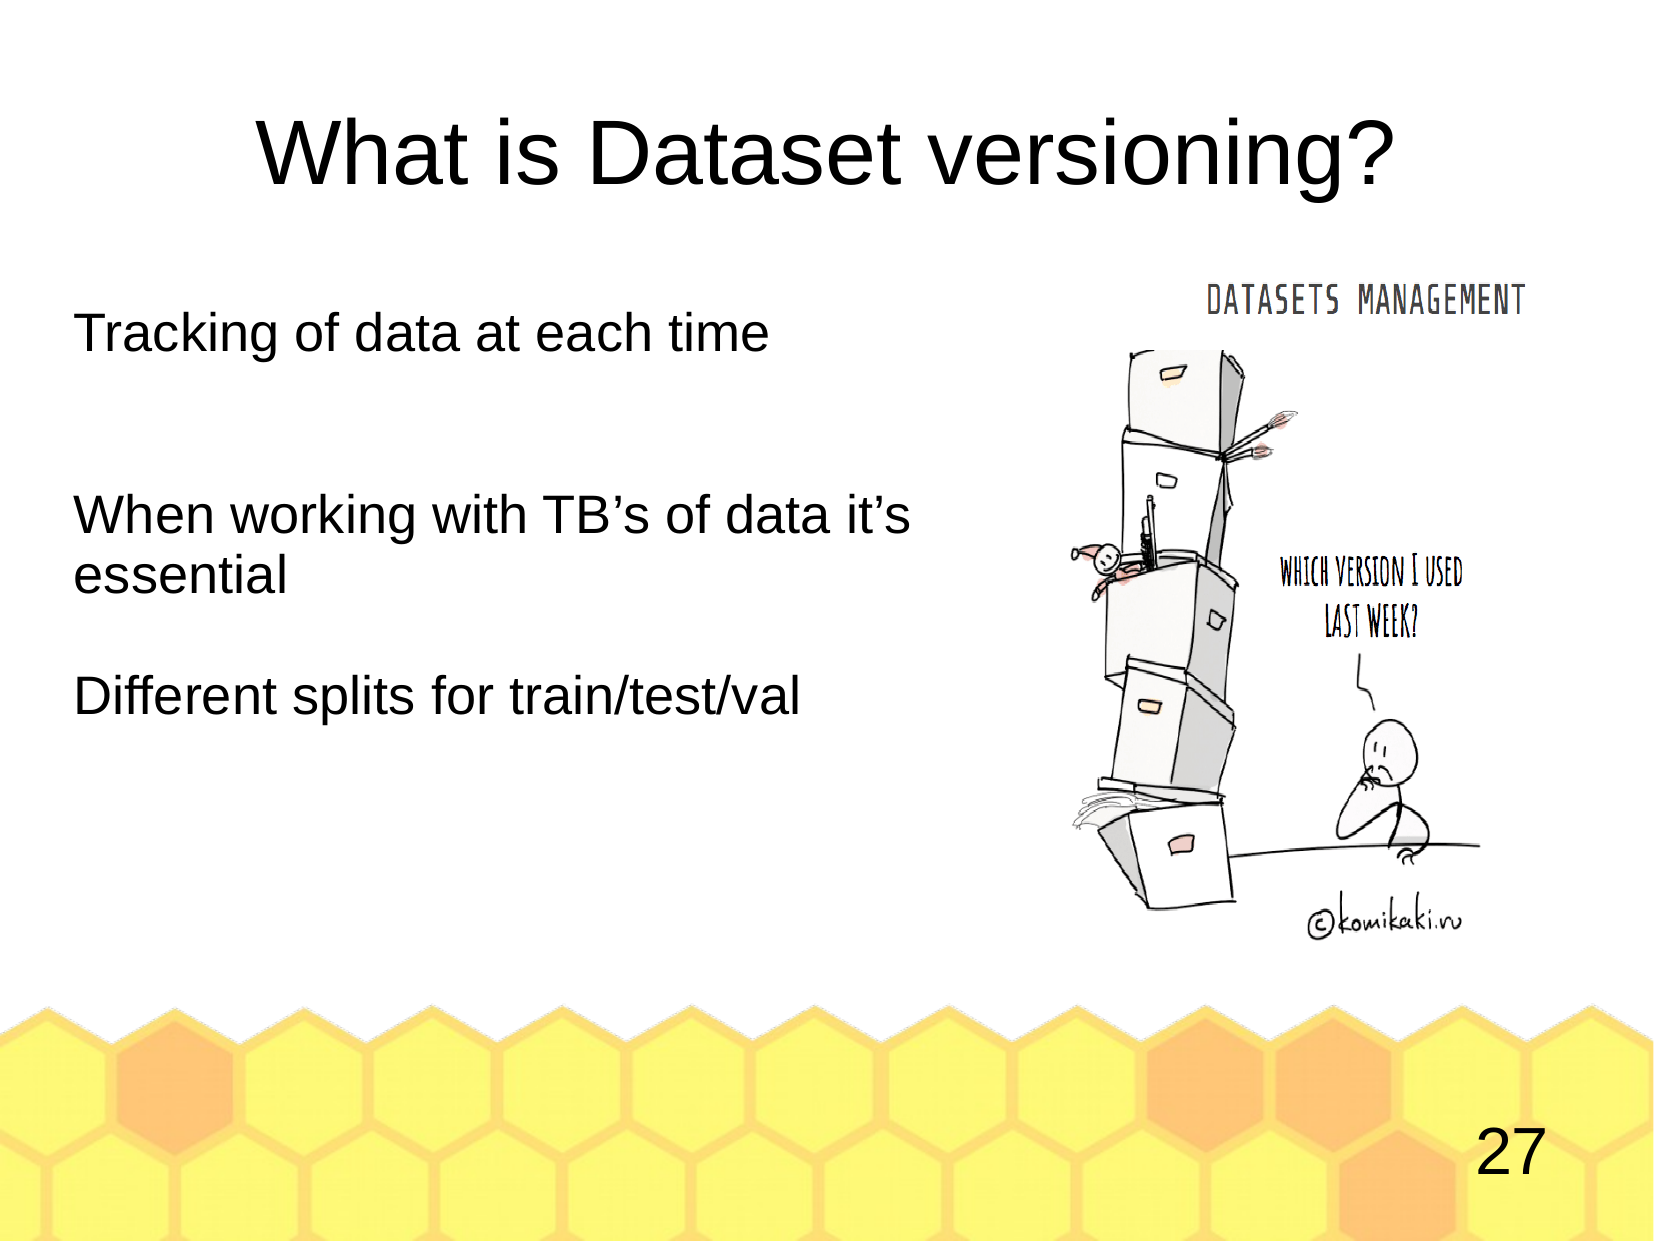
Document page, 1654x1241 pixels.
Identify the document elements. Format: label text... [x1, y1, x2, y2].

picture [0, 1001, 1654, 1241]
picture [944, 256, 1639, 976]
text_box Tracking of data at each time When working with TB’s of data it’s essential Different splits for train/test/val [59, 295, 1016, 837]
title What is Dataset versioning? [82, 49, 1571, 257]
text_box 27 [1417, 1062, 1607, 1241]
